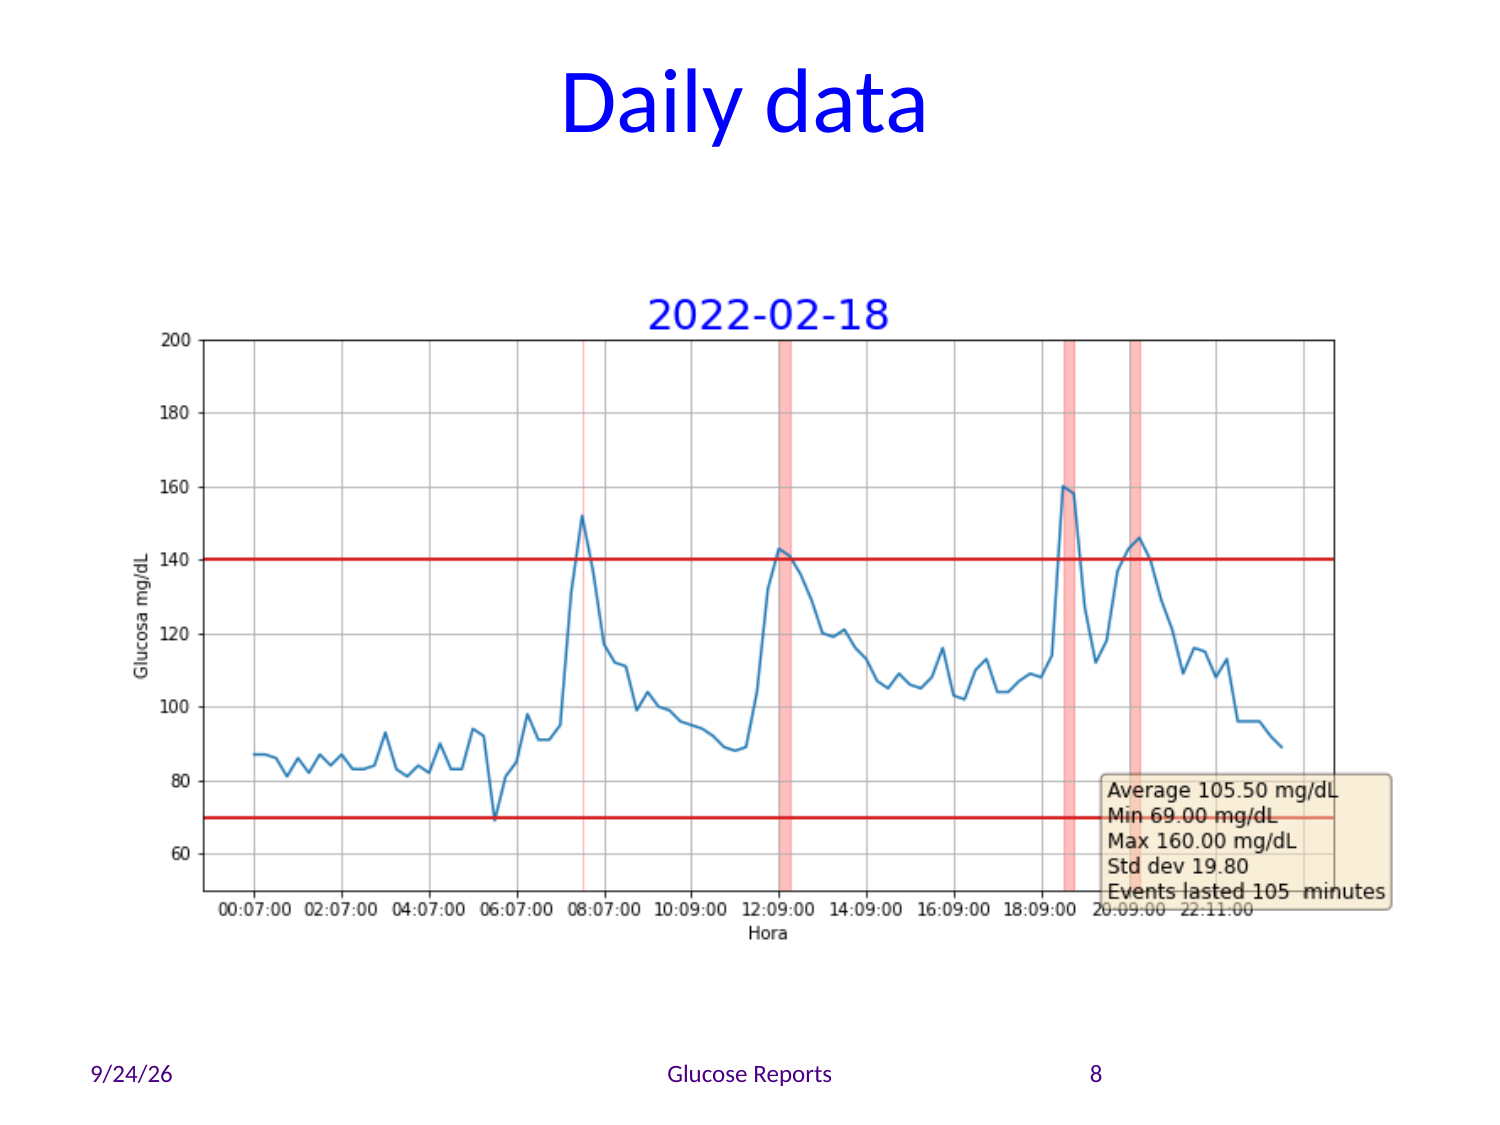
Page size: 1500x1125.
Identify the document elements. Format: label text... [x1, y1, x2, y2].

title Daily data [75, 2, 1426, 190]
picture [21, 253, 1479, 982]
